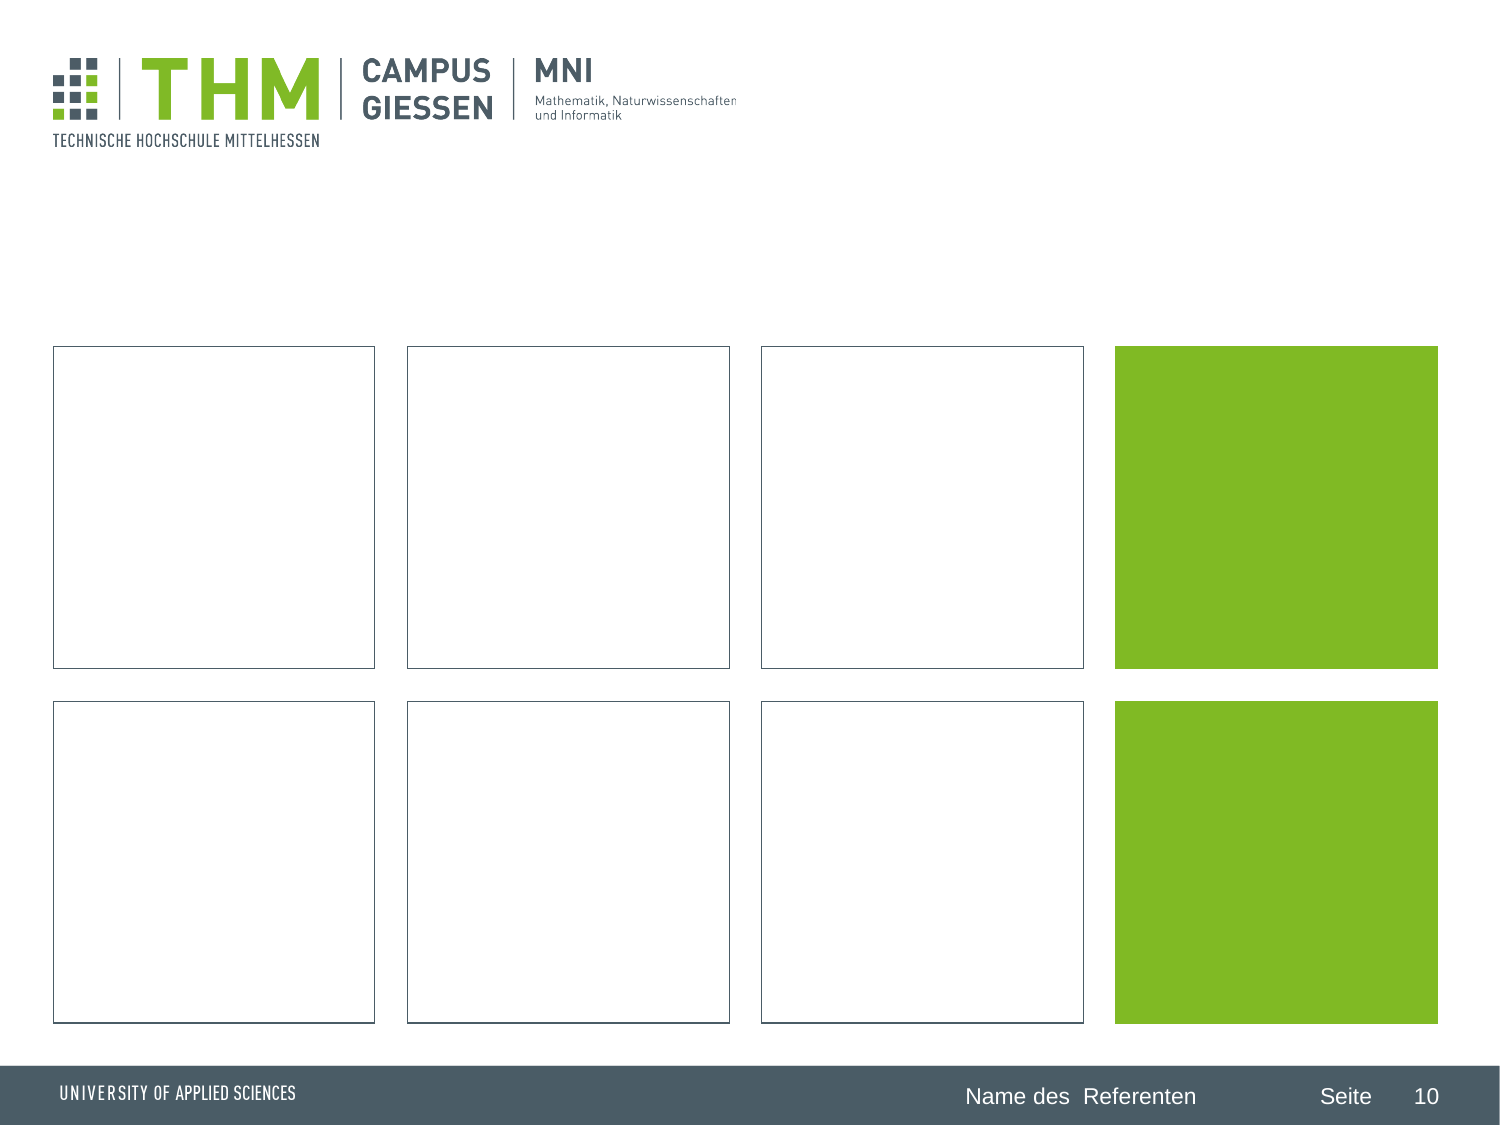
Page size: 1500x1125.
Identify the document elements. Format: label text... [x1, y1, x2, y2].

picture [53, 58, 736, 147]
slide_number <number> [1376, 1073, 1455, 1118]
picture [59, 1082, 296, 1104]
